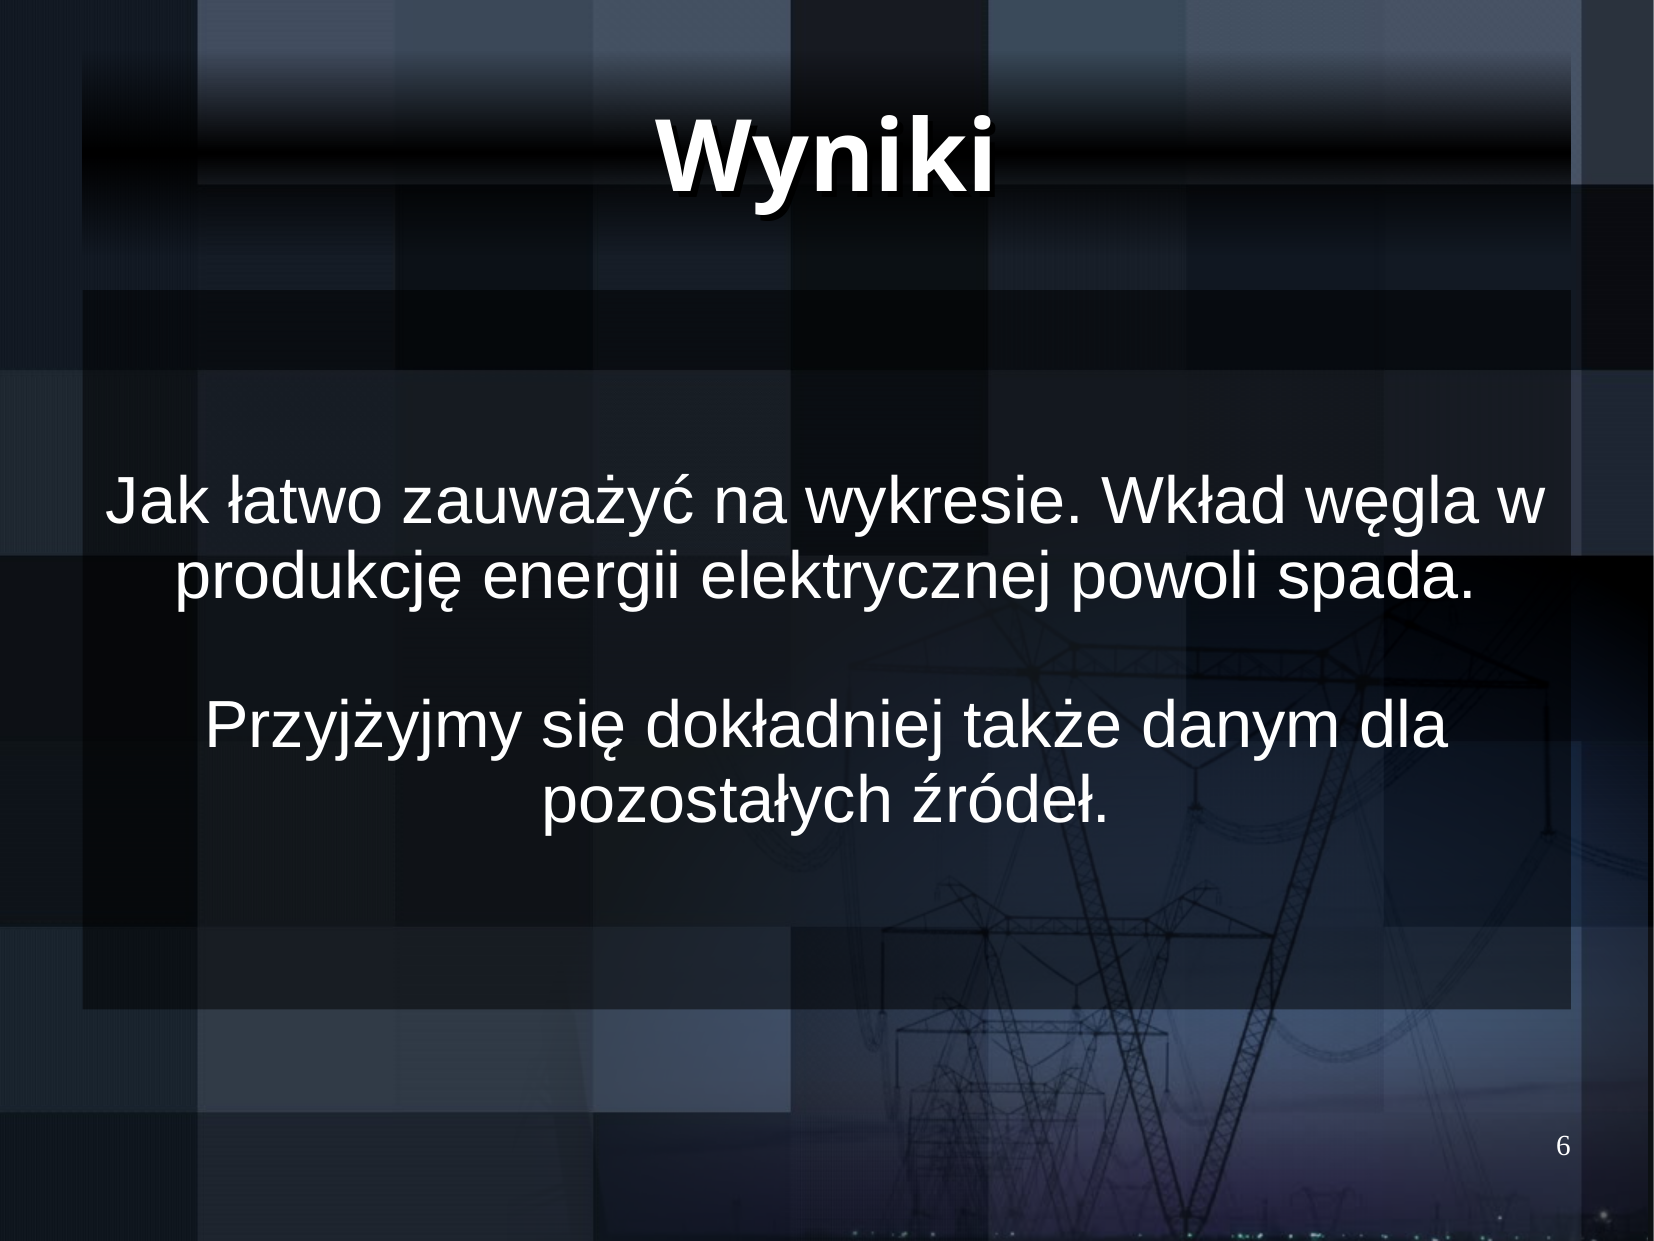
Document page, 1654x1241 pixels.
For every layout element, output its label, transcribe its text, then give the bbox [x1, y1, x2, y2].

title Wyniki [82, 49, 1571, 257]
subtitle Jak łatwo zauważyć na wykresie. Wkład węgla w produkcję energii elektrycznej powoli spada. Przyjżyjmy się dokładniej także danym dla pozostałych źródeł. [82, 290, 1571, 1010]
picture [0, 0, 1654, 1241]
